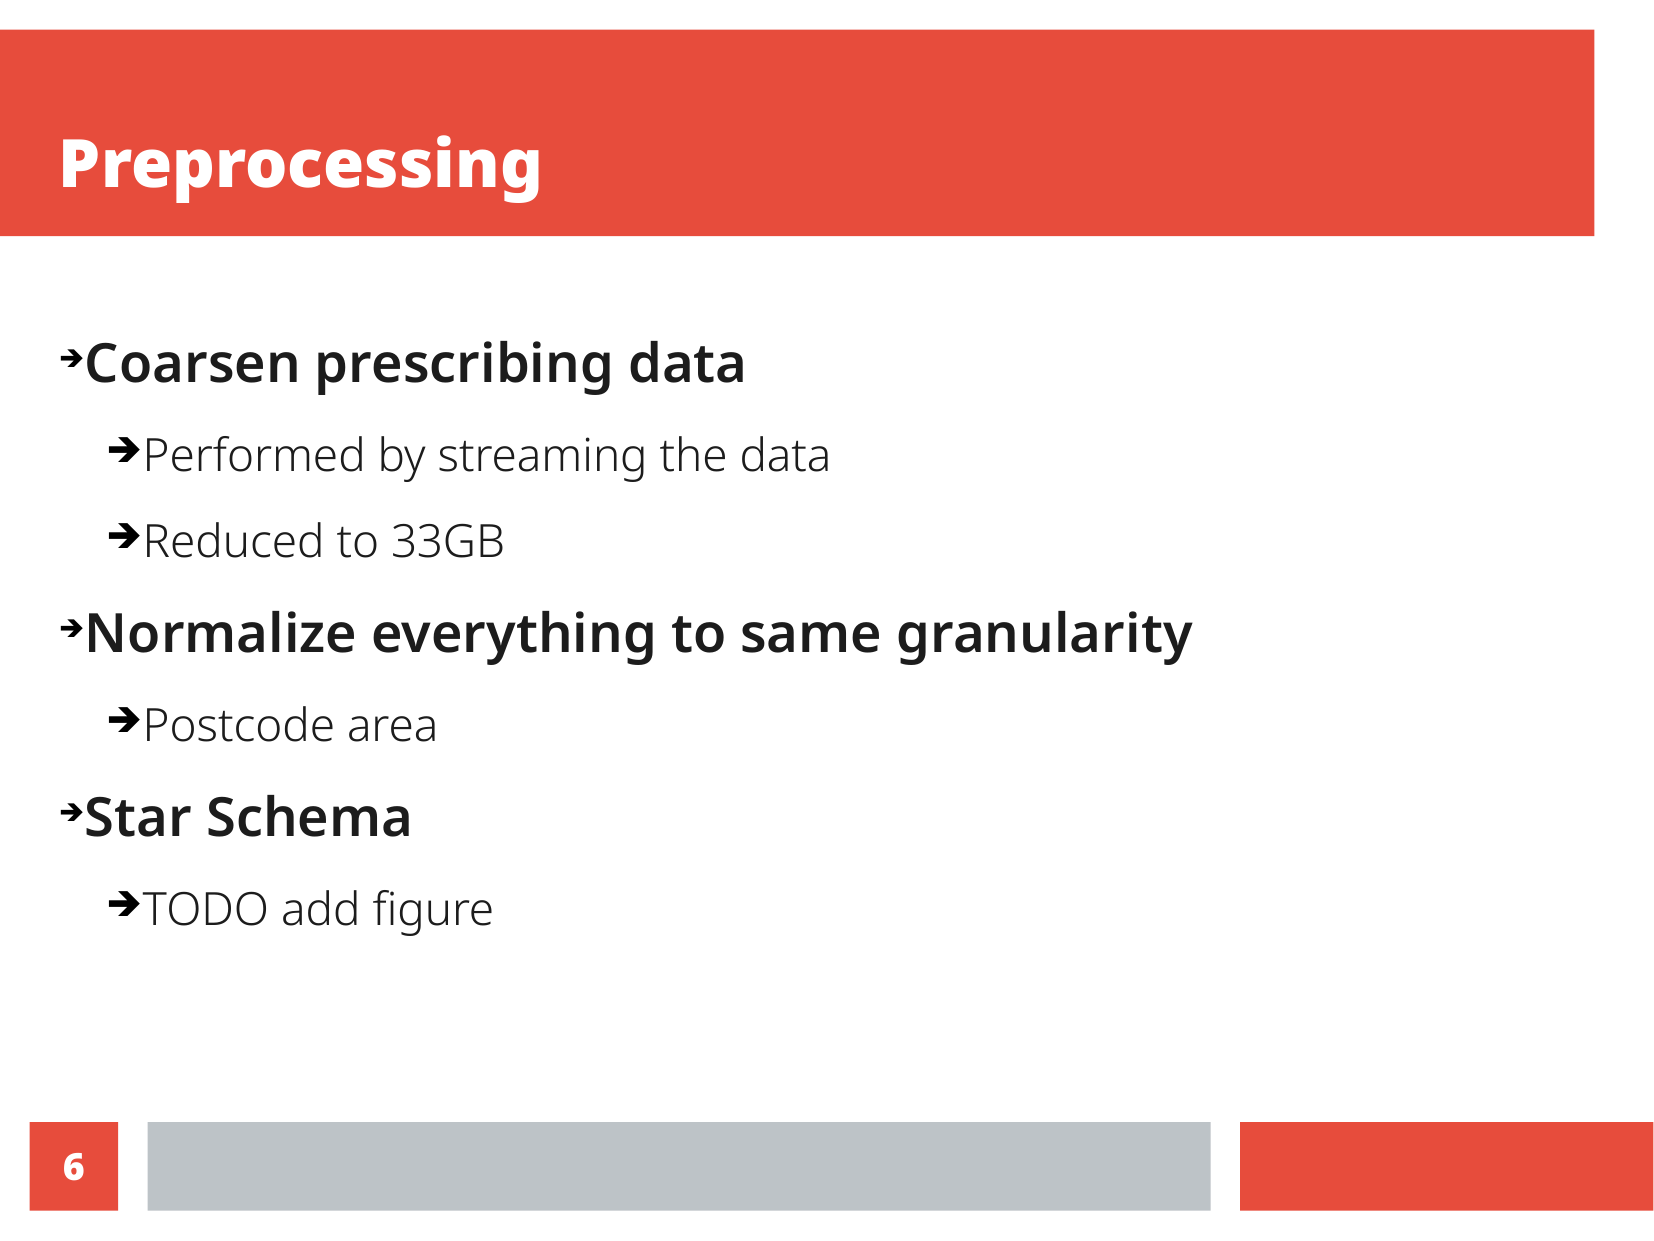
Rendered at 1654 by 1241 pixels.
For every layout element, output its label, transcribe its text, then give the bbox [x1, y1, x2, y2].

list Coarsen prescribing data Performed by streaming the data Reduced to 33GB Normalize everything to same granularity Postcode area Star Schema TODO add figure [59, 324, 1565, 1093]
title Preprocessing [59, 59, 1595, 207]
